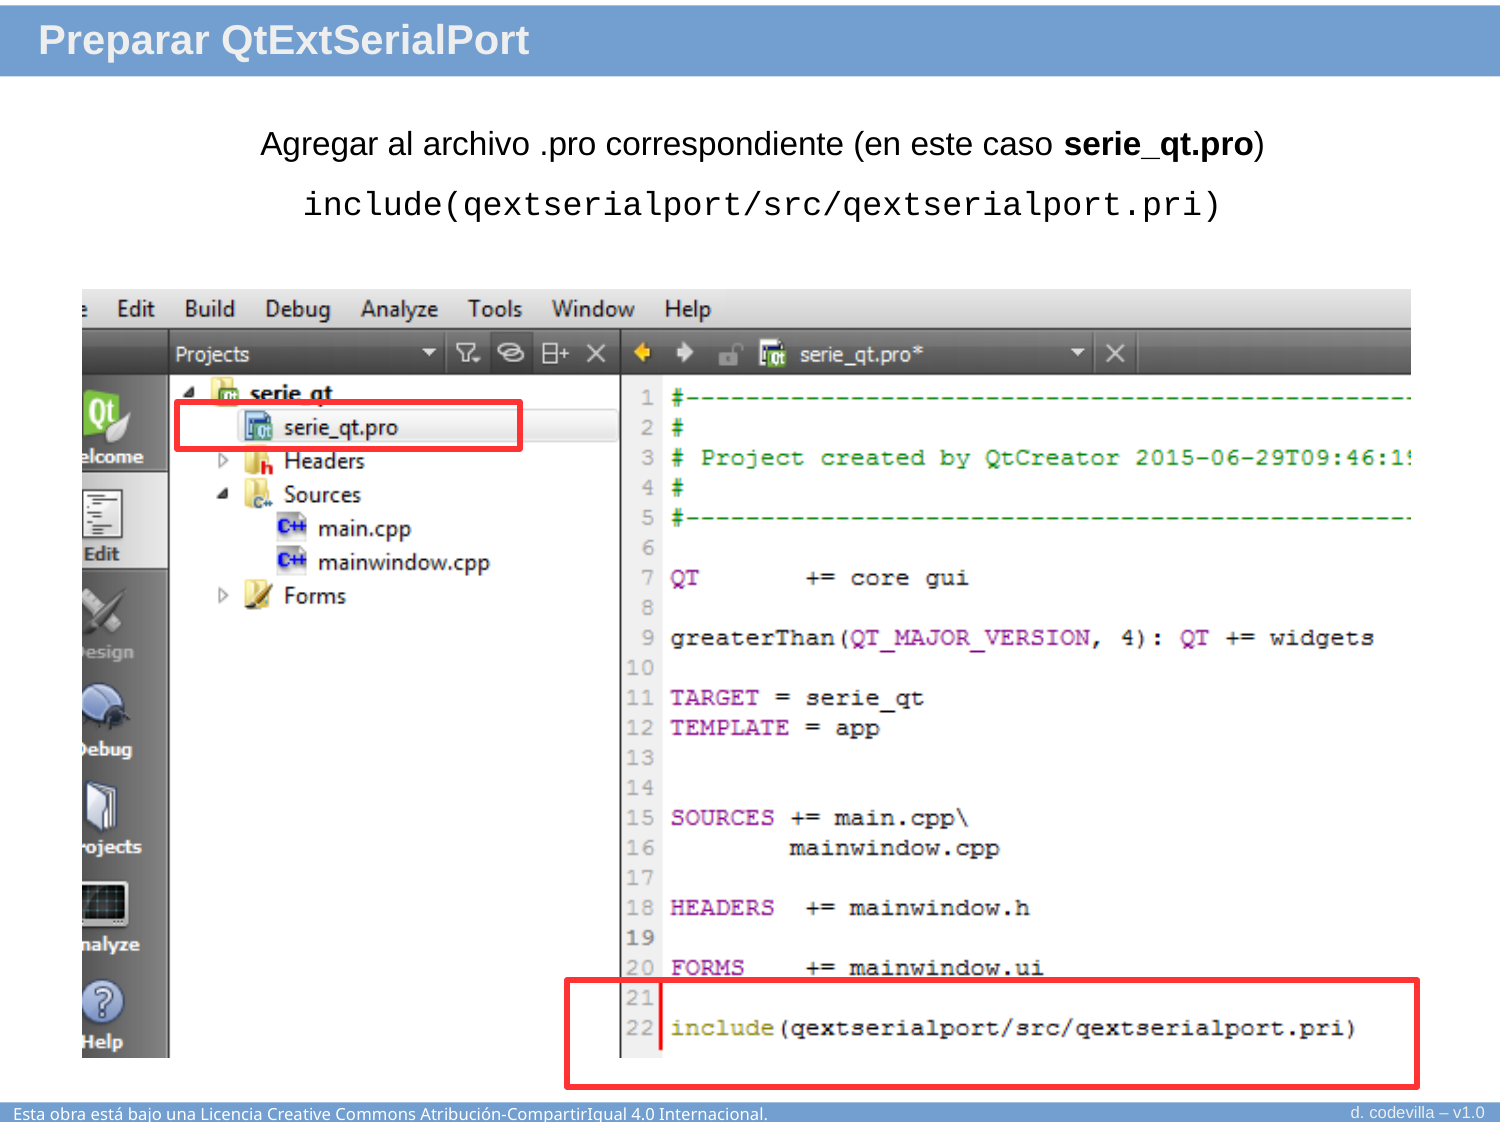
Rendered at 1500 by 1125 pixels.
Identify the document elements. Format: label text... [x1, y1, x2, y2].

picture [570, 983, 1411, 1058]
text_box Preparar QtExtSerialPort [23, 5, 545, 72]
picture [82, 289, 1411, 1058]
text_box Agregar al archivo .pro correspondiente (en este caso serie_qt.pro) include(qextserialport/src/qextserialport.pri) [233, 94, 1280, 289]
